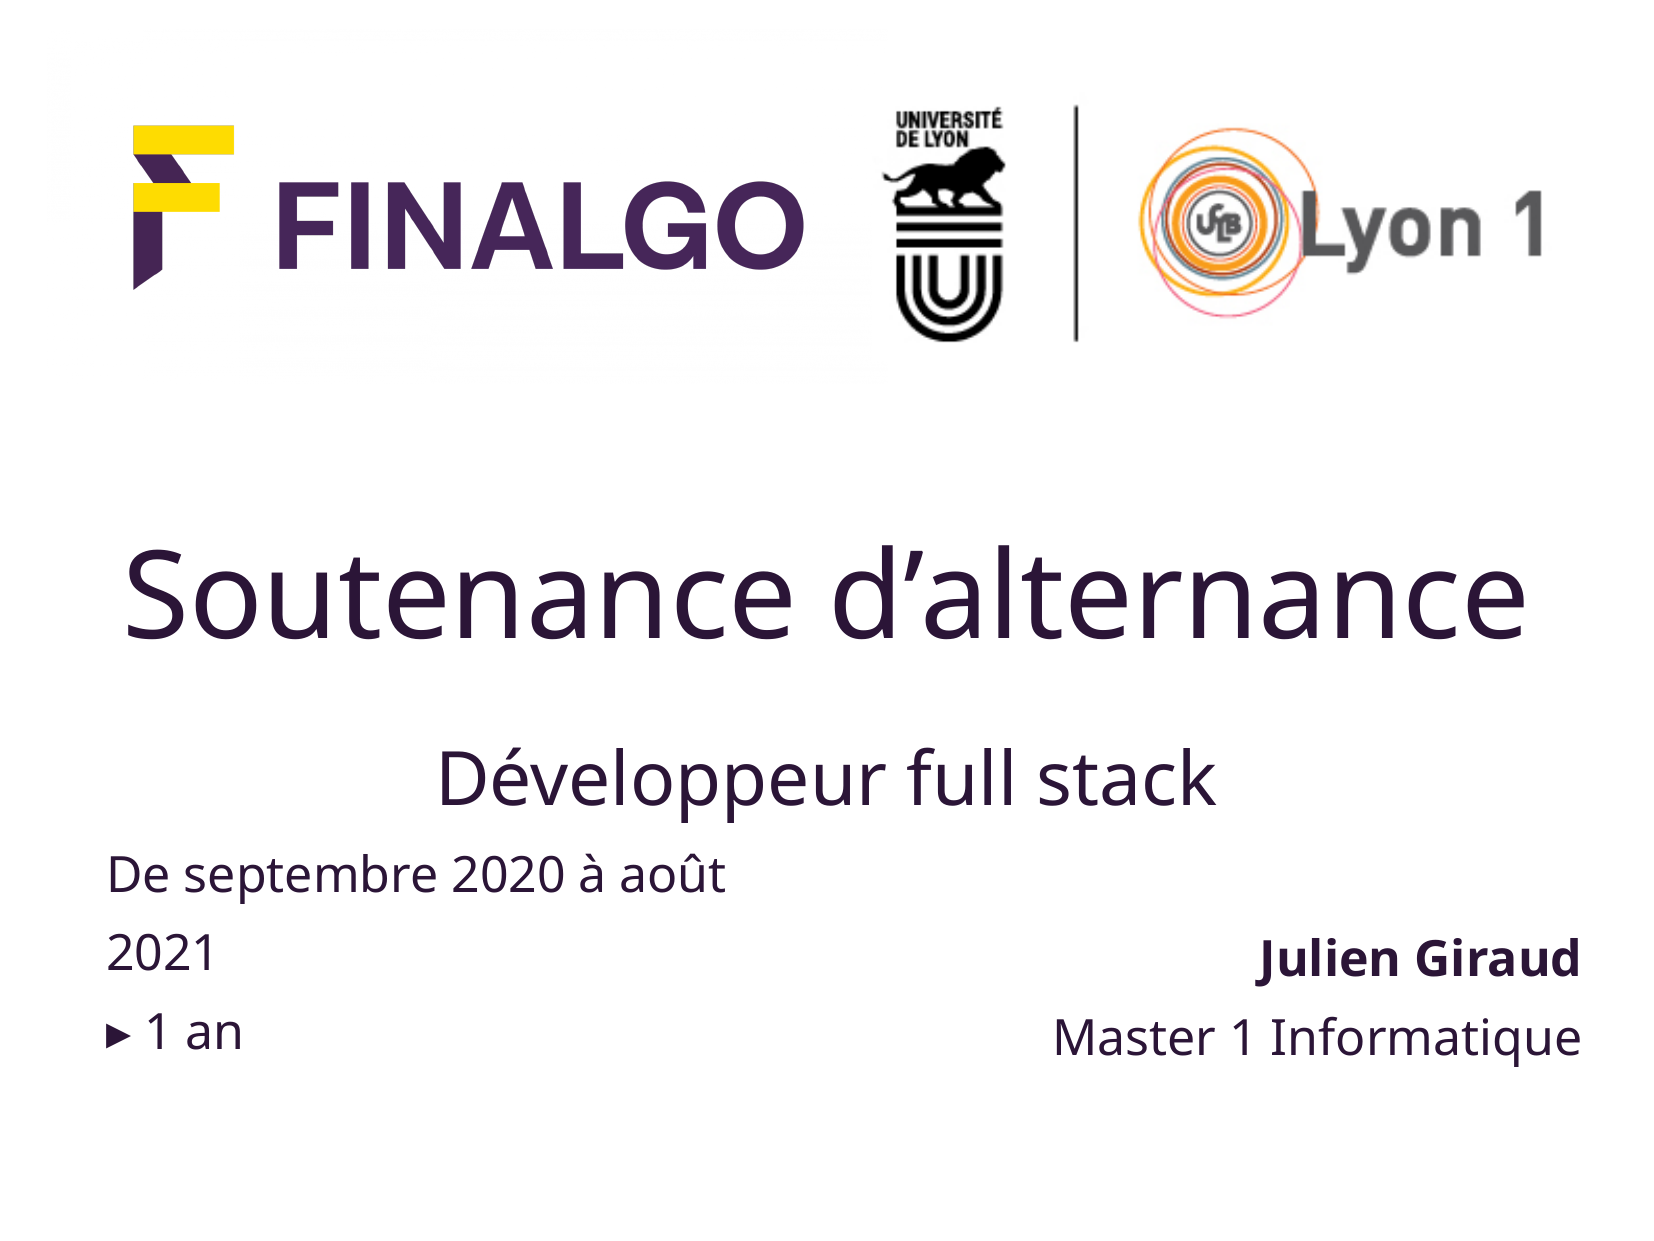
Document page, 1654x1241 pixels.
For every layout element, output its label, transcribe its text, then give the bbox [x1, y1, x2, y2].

text_box De septembre 2020 à août 2021 ▸ 1 an [106, 935, 851, 1065]
picture [47, 29, 1554, 384]
text_box Julien Giraud Master 1 Informatique [992, 915, 1583, 1071]
title Soutenance d’alternance Développeur full stack [82, 424, 1571, 892]
